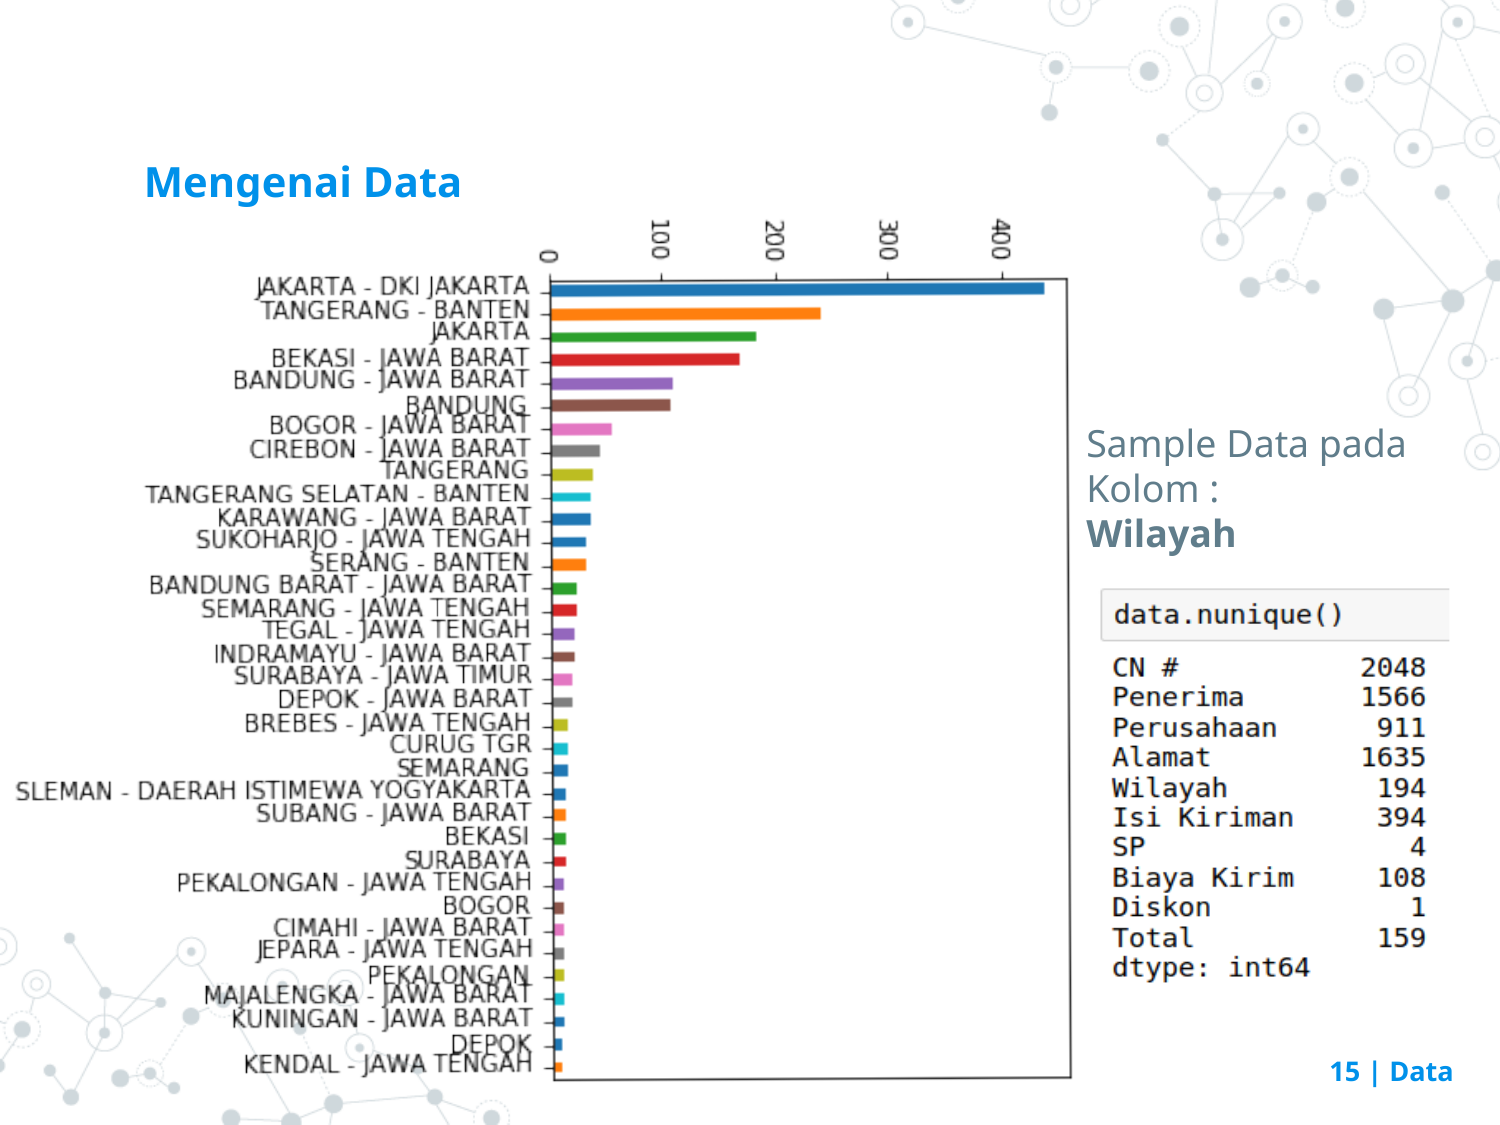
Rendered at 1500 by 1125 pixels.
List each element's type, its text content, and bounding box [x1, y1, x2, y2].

text_box Sample Data pada Kolom : Wilayah [1093, 404, 1500, 901]
picture [0, 0, 1500, 1125]
slide_number <number> | Data [1245, 1038, 1469, 1125]
title Mengenai Data [128, 149, 1372, 222]
